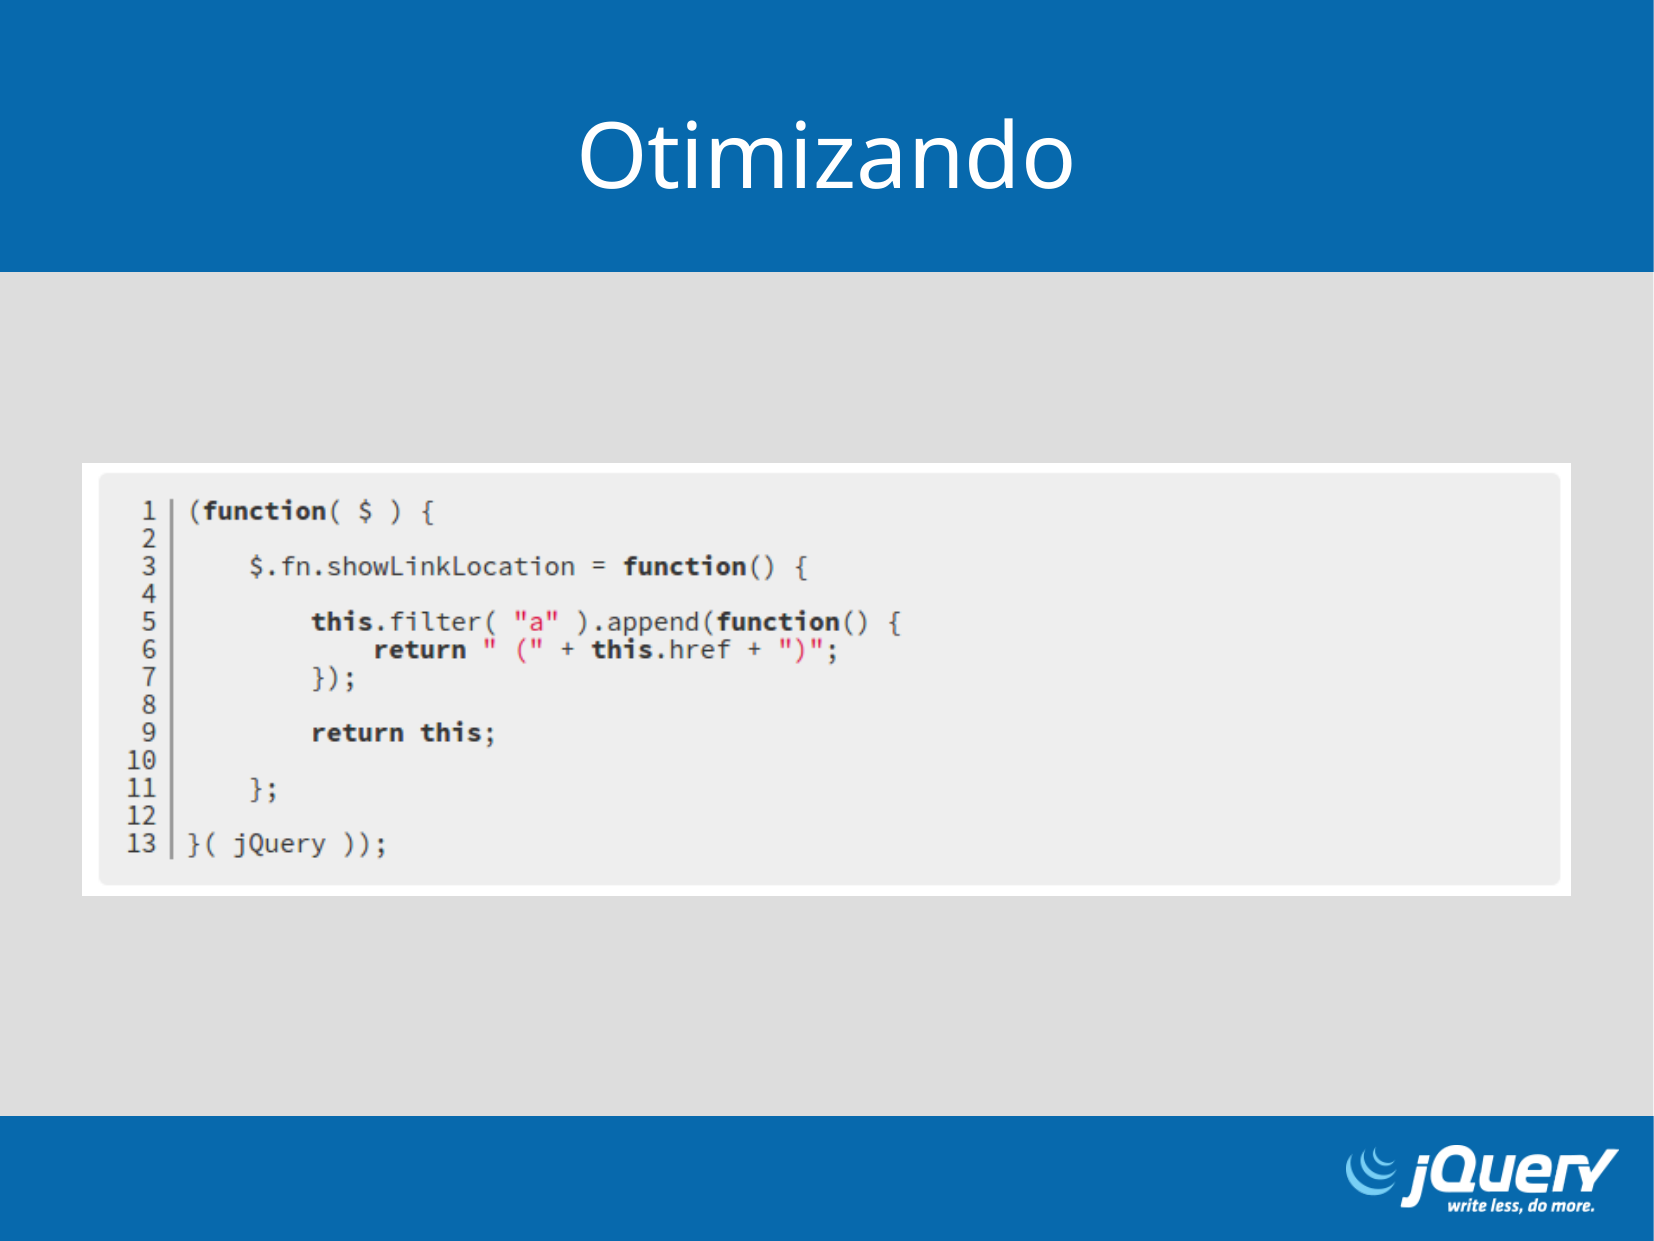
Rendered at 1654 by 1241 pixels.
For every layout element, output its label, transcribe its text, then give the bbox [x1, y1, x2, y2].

title Otimizando [82, 49, 1571, 257]
picture [0, 1116, 1654, 1241]
picture [82, 463, 1571, 896]
picture [0, 0, 1654, 272]
